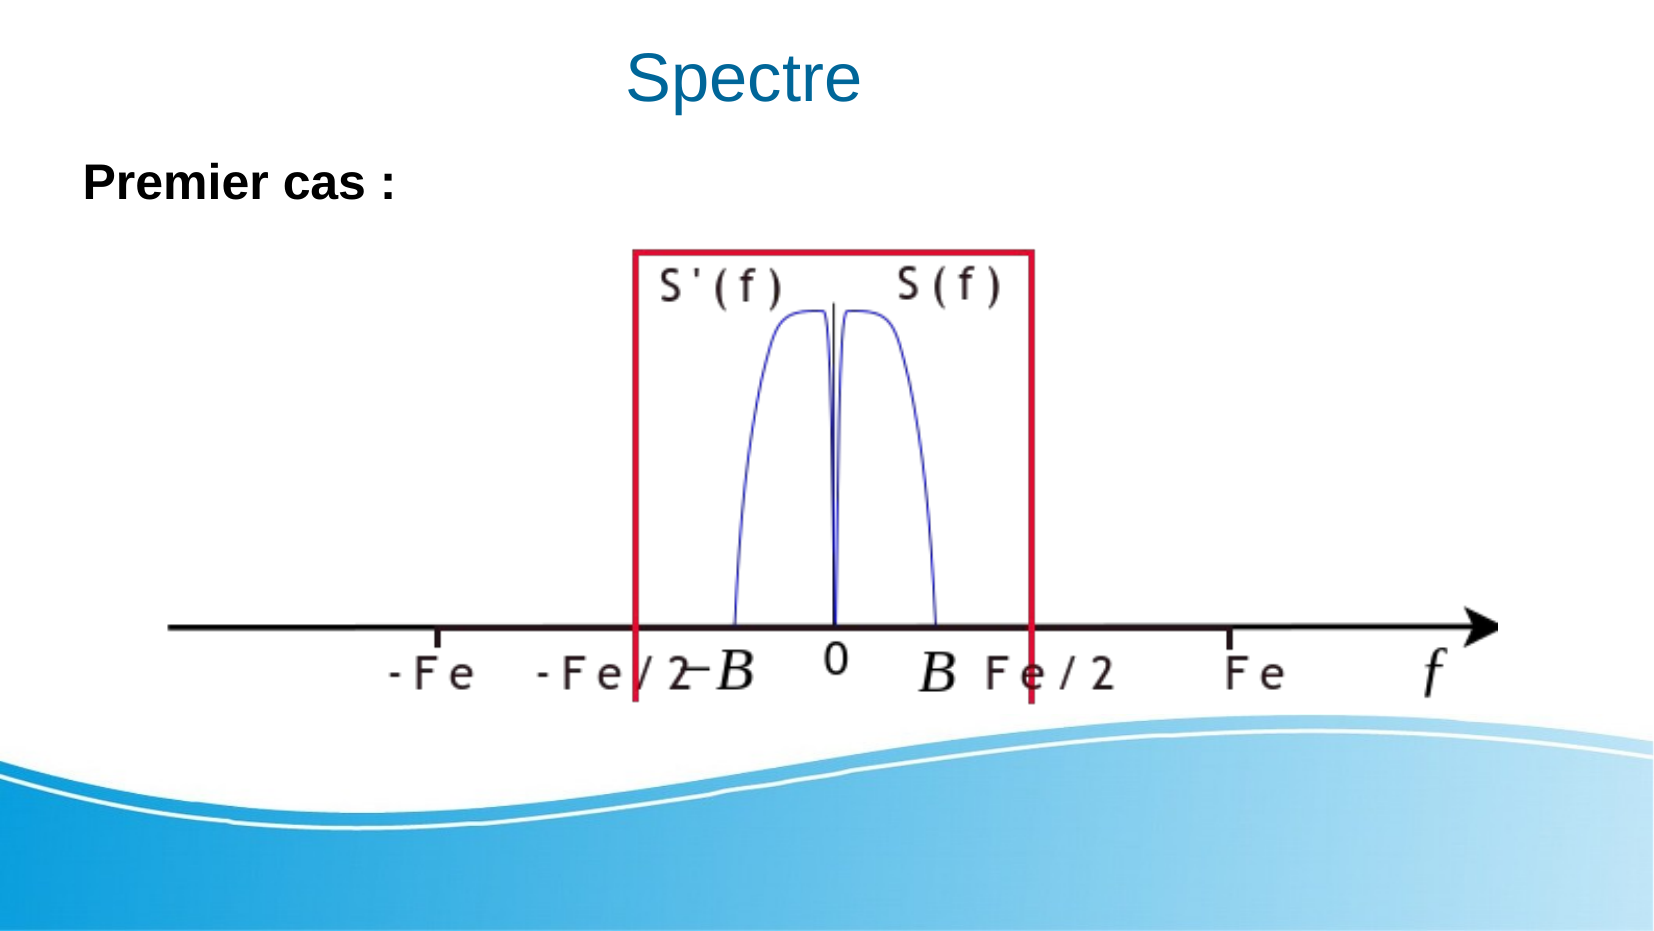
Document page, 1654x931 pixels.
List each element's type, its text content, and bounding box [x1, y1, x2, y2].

picture [0, 227, 1654, 931]
list Premier cas : [82, 153, 1571, 237]
title Spectre [0, 0, 1489, 156]
